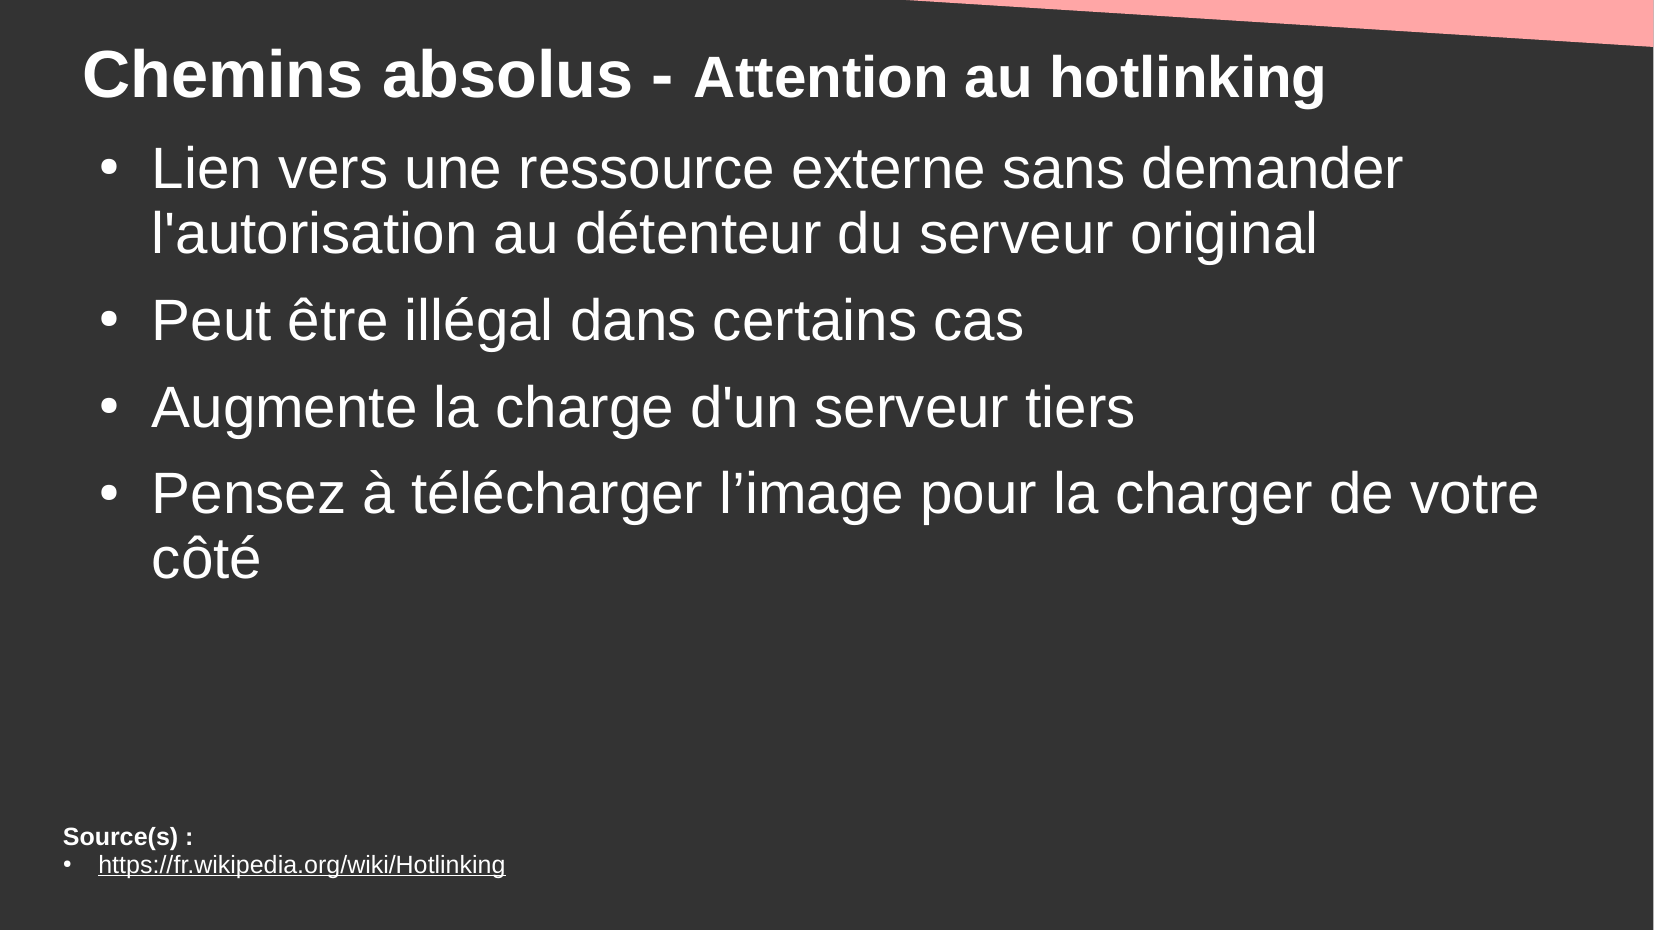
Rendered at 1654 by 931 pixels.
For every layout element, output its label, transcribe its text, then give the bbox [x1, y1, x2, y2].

text_box Source(s) : https://fr.wikipedia.org/wiki/Hotlinking [48, 815, 1654, 915]
list Lien vers une ressource externe sans demander l'autorisation au détenteur du serveur original Peut être illégal dans certains cas Augmente la charge d'un serveur tiers Pensez à télécharger l’image pour la charger de votre côté [80, 135, 1595, 638]
text_box [906, 0, 1654, 47]
title Chemins absolus - Attention au hotlinking [82, 37, 1571, 122]
